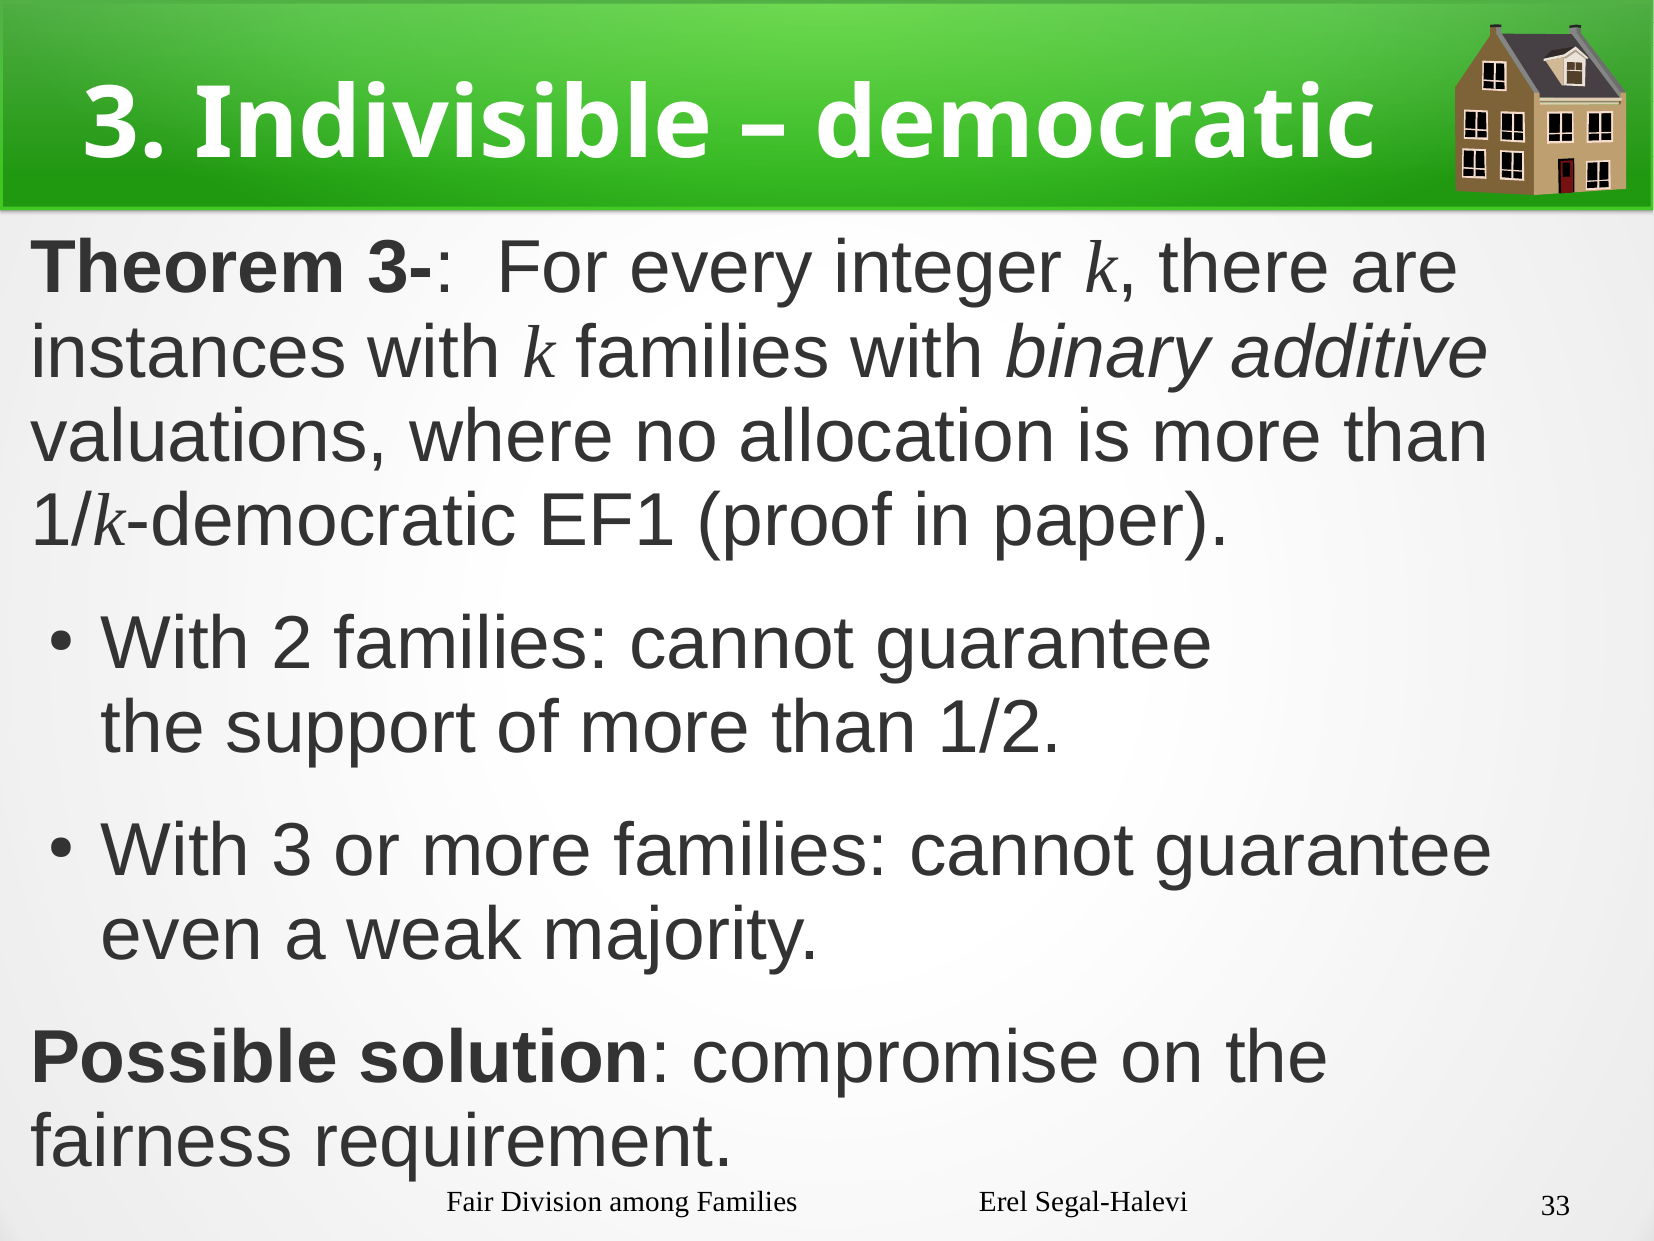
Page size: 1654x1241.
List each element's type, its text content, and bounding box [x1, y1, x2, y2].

picture [1455, 24, 1627, 196]
title 3. Indivisible – democratic [82, 47, 1455, 189]
list Theorem 3-: For every integer k, there are instances with k families with binary additive valuations, where no allocation is more than 1/k-democratic EF1 (proof in paper). With 2 families: cannot guarantee the support of more than 1/2. With 3 or more families: cannot guarantee even a weak majority. Possible solution: compromise on the fairness requirement. [30, 225, 1636, 1141]
